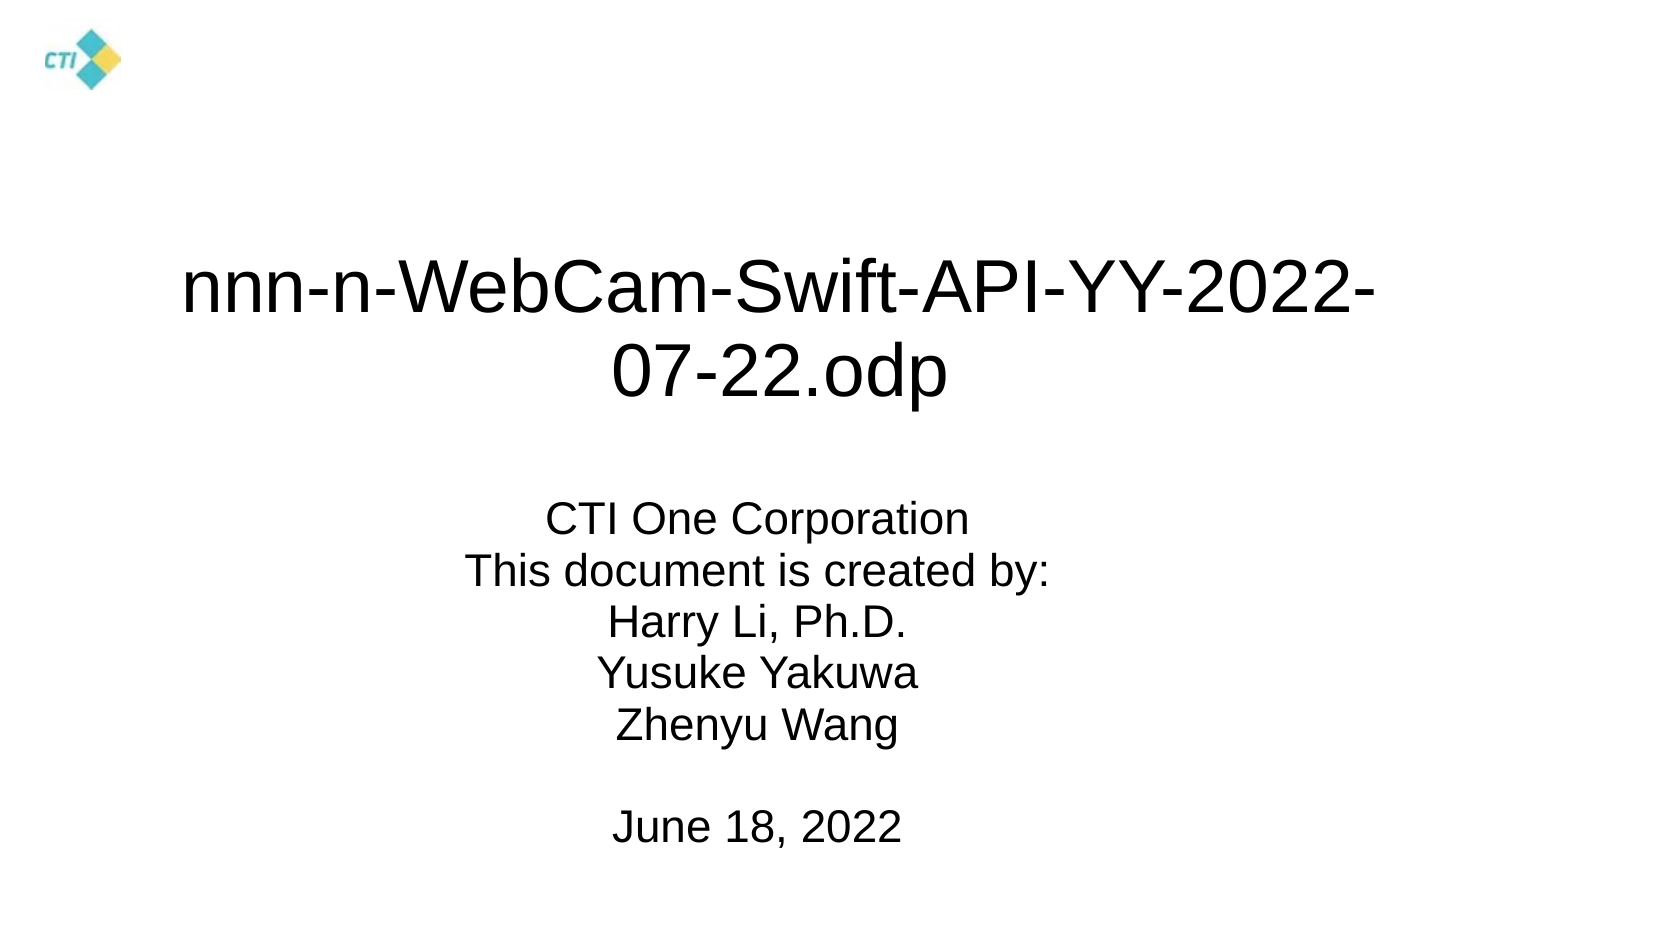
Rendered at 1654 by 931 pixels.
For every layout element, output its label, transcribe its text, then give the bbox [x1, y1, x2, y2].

text_box nnn-n-WebCam-Swift-API-YY-2022-07-22.odp [135, 237, 1426, 421]
picture [45, 18, 121, 91]
text_box CTI One Corporation This document is created by: Harry Li, Ph.D. Yusuke Yakuwa Zhenyu Wang June 18, 2022 [405, 486, 1111, 860]
